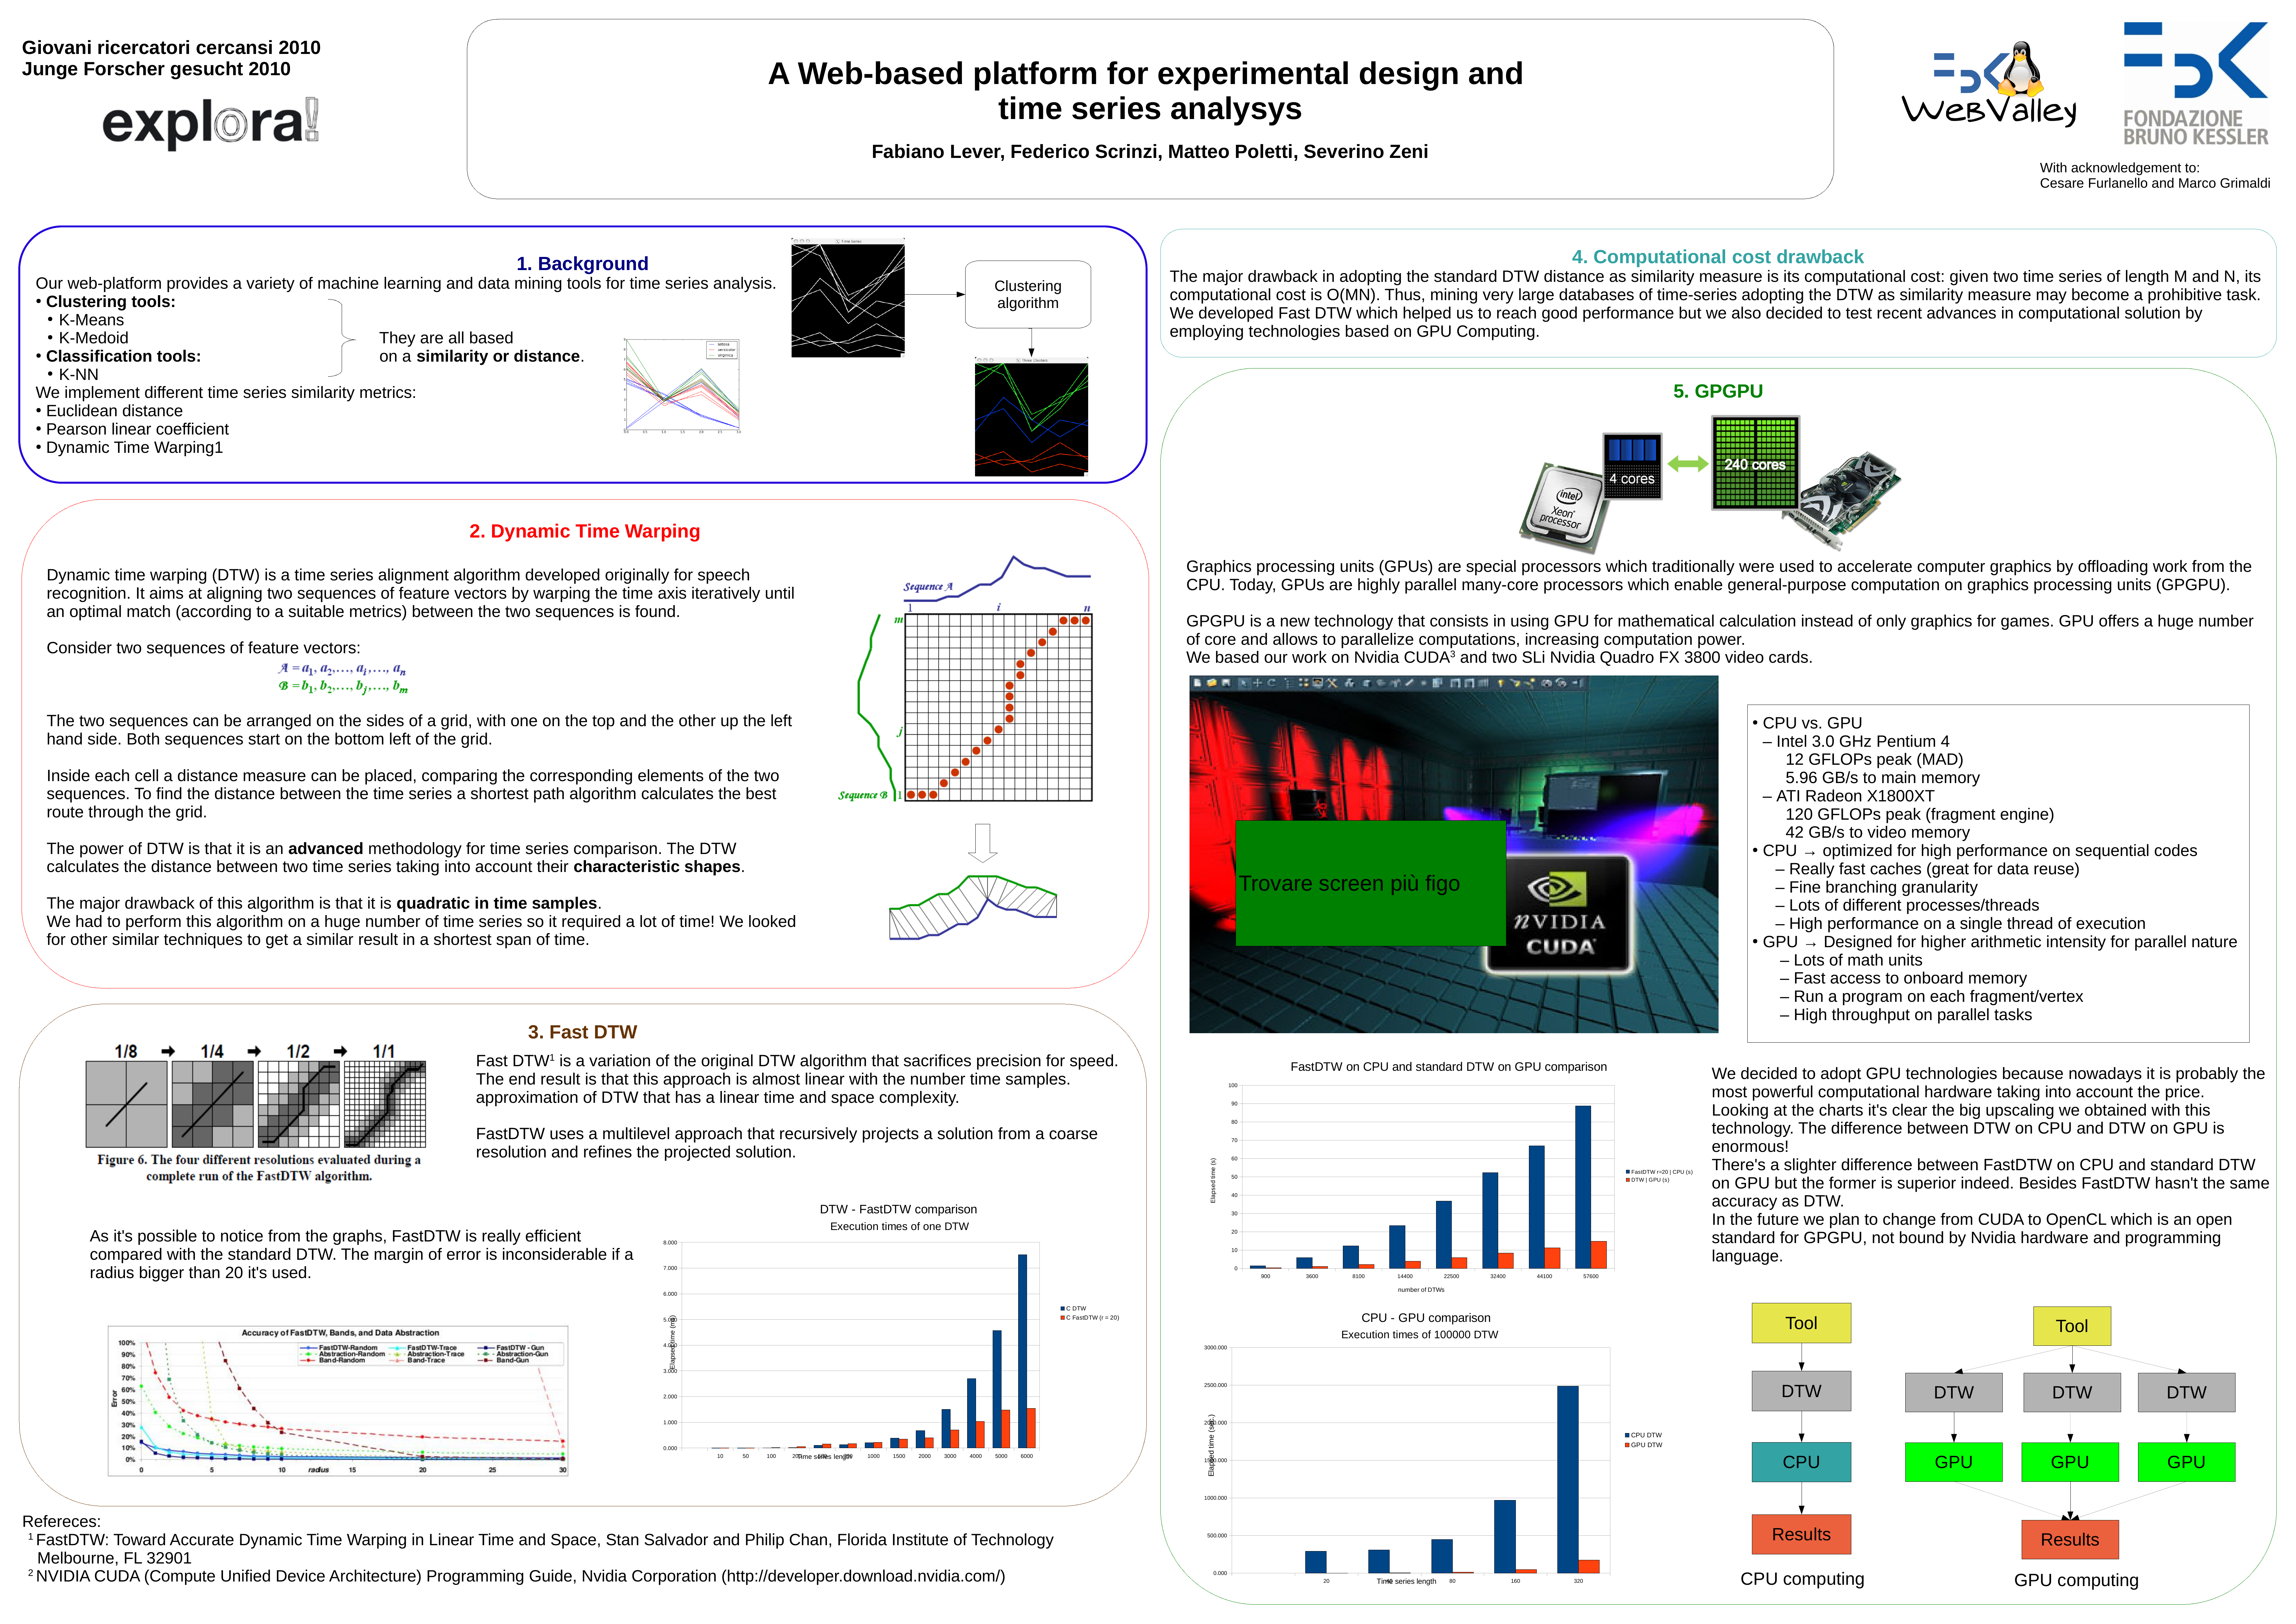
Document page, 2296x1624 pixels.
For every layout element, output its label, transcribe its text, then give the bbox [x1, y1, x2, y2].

text_box GPU computing [2011, 1568, 2240, 1603]
picture [102, 96, 338, 156]
text_box Graphics processing units (GPUs) are special processors which traditionally were used to accelerate computer graphics by offloading work from the CPU. Today, GPUs are highly parallel many-core processors which enable general-purpose computation on graphics processing units (GPGPU). GPGPU is a new technology that consists in using GPU for mathematical calculation instead of only graphics for games. GPU offers a huge number of core and allows to parallelize computations, increasing computation power. We based our work on Nvidia CUDA3 and two SLi Nvidia Quadro FX 3800 video cards. [1183, 555, 2269, 686]
text_box DTW [2024, 1373, 2121, 1412]
text_box GPU [2138, 1443, 2236, 1482]
text_box As it's possible to notice from the graphs, FastDTW is really efficient compared with the standard DTW. The margin of error is inconsiderable if a radius bigger than 20 it's used. [87, 1224, 647, 1284]
text_box Giovani ricercatori cercansi 2010 Junge Forscher gesucht 2010 [19, 34, 459, 102]
picture [883, 869, 1065, 946]
picture [1190, 675, 1719, 1033]
picture [77, 1039, 435, 1188]
text_box CPU [1752, 1442, 1851, 1482]
text_box Tool [1752, 1304, 1851, 1343]
text_box Tool [2033, 1307, 2111, 1346]
picture [272, 659, 415, 698]
text_box Fast DTW1 is a variation of the original DTW algorithm that sacrifices precision for speed. The end result is that this approach is almost linear with the number time samples. approximation of DTW that has a linear time and space complexity. FastDTW uses a multilevel approach that recursively projects a solution from a coarse resolution and refines the projected solution. [473, 1049, 1130, 1188]
text_box Results [2022, 1520, 2119, 1559]
chart [1197, 1584, 1211, 1594]
text_box We decided to adopt GPU technologies because nowadays it is probably the most powerful computational hardware taking into account the price. Looking at the charts it's clear the big upscaling we obtained with this technology. The difference between DTW on CPU and DTW on GPU is enormous! There's a slighter difference between FastDTW on CPU and standard DTW on GPU but the former is superior indeed. Besides FastDTW hasn't the same accuracy as DTW. In the future we plan to change from CUDA to OpenCL which is an open standard for GPGPU, not bound by Nvidia hardware and programming language. [1709, 1062, 2277, 1304]
text_box 5. GPGPU [1160, 368, 2277, 1605]
picture [106, 1323, 571, 1477]
text_box Refereces: 1 FastDTW: Toward Accurate Dynamic Time Warping in Linear Time and Space, Stan Salvador and Philip Chan, Florida Institute of Technology Melbourne, FL 32901 2 NVIDIA CUDA (Compute Unified Device Architecture) Programming Guide, Nvidia Corporation (http://developer.download.nvidia.com/) [19, 1510, 1174, 1624]
text_box CPU vs. GPU – Intel 3.0 GHz Pentium 4 12 GFLOPs peak (MAD) 5.96 GB/s to main memory – ATI Radeon X1800XT 120 GFLOPs peak (fragment engine) 42 GB/s to video memory CPU → optimized for high performance on sequential codes – Really fast caches (great for data reuse) – Fine branching granularity – Lots of different processes/threads – High performance on a single thread of execution GPU → Designed for higher arithmetic intensity for parallel nature – Lots of math units – Fast access to onboard memory – Run a program on each fragment/vertex – High throughput on parallel tasks [1747, 705, 2250, 1043]
text_box Trovare screen più figo [1236, 820, 1506, 946]
text_box GPU [2022, 1443, 2119, 1482]
text_box CPU computing [1738, 1566, 1944, 1597]
text_box DTW [1752, 1371, 1851, 1411]
text_box GPU [1905, 1443, 2003, 1482]
text_box 1. Background Our web-platform provides a variety of machine learning and data mining tools for time series analysis. Clustering tools: K-Means K-Medoid They are all based Classification tools: on a similarity or distance. K-NN We implement different time series similarity metrics: Euclidean distance Pearson linear coefficient Dynamic Time Warping1 [19, 226, 1147, 483]
picture [898, 295, 905, 298]
picture [975, 357, 1088, 476]
picture [1902, 39, 2076, 128]
picture [792, 238, 905, 357]
chart [1199, 1048, 1699, 1304]
text_box Results [1752, 1514, 1851, 1554]
picture [608, 328, 753, 441]
picture [1516, 415, 1805, 555]
text_box DTW [1905, 1373, 2003, 1412]
text_box 4. Computational cost drawback The major drawback in adopting the standard DTW distance as similarity measure is its computational cost: given two time series of length M and N, its computational cost is O(MN). Thus, mining very large databases of time-series adopting the DTW as similarity measure may become a prohibitive task. We developed Fast DTW which helped us to reach good performance but we also decided to test recent advances in computational solution by employing technologies based on GPU Computing. [1160, 229, 2277, 357]
text_box With acknowledgement to: Cesare Furlanello and Marco Grimaldi [2037, 158, 2279, 193]
text_box 2. Dynamic Time Warping [22, 499, 1149, 988]
text_box Dynamic time warping (DTW) is a time series alignment algorithm developed originally for speech recognition. It aims at aligning two sequences of feature vectors by warping the time axis iteratively until an optimal match (according to a suitable metrics) between the two sequences is found. Consider two sequences of feature vectors: The two sequences can be arranged on the sides of a grid, with one on the top and the other up the left hand side. Both sequences start on the bottom left of the grid. Inside each cell a distance measure can be placed, comparing the corresponding elements of the two sequences. To find the distance between the time series a shortest path algorithm calculates the best route through the grid. The power of DTW is that it is an advanced methodology for time series comparison. The DTW calculates the distance between two time series taking into account their characteristic shapes. The major drawback of this algorithm is that it is quadratic in time samples. We had to perform this algorithm on a huge number of time series so it required a lot of time! We looked for other similar techniques to get a similar result in a shortest span of time. [43, 563, 814, 988]
text_box Clustering algorithm [965, 261, 1091, 328]
text_box A Web-based platform for experimental design and time series analysys Fabiano Lever, Federico Scrinzi, Matteo Poletti, Severino Zeni [467, 19, 1834, 199]
picture [2124, 22, 2269, 145]
text_box 3. Fast DTW [19, 1004, 1147, 1506]
picture [832, 547, 1101, 811]
text_box DTW [2138, 1373, 2236, 1412]
